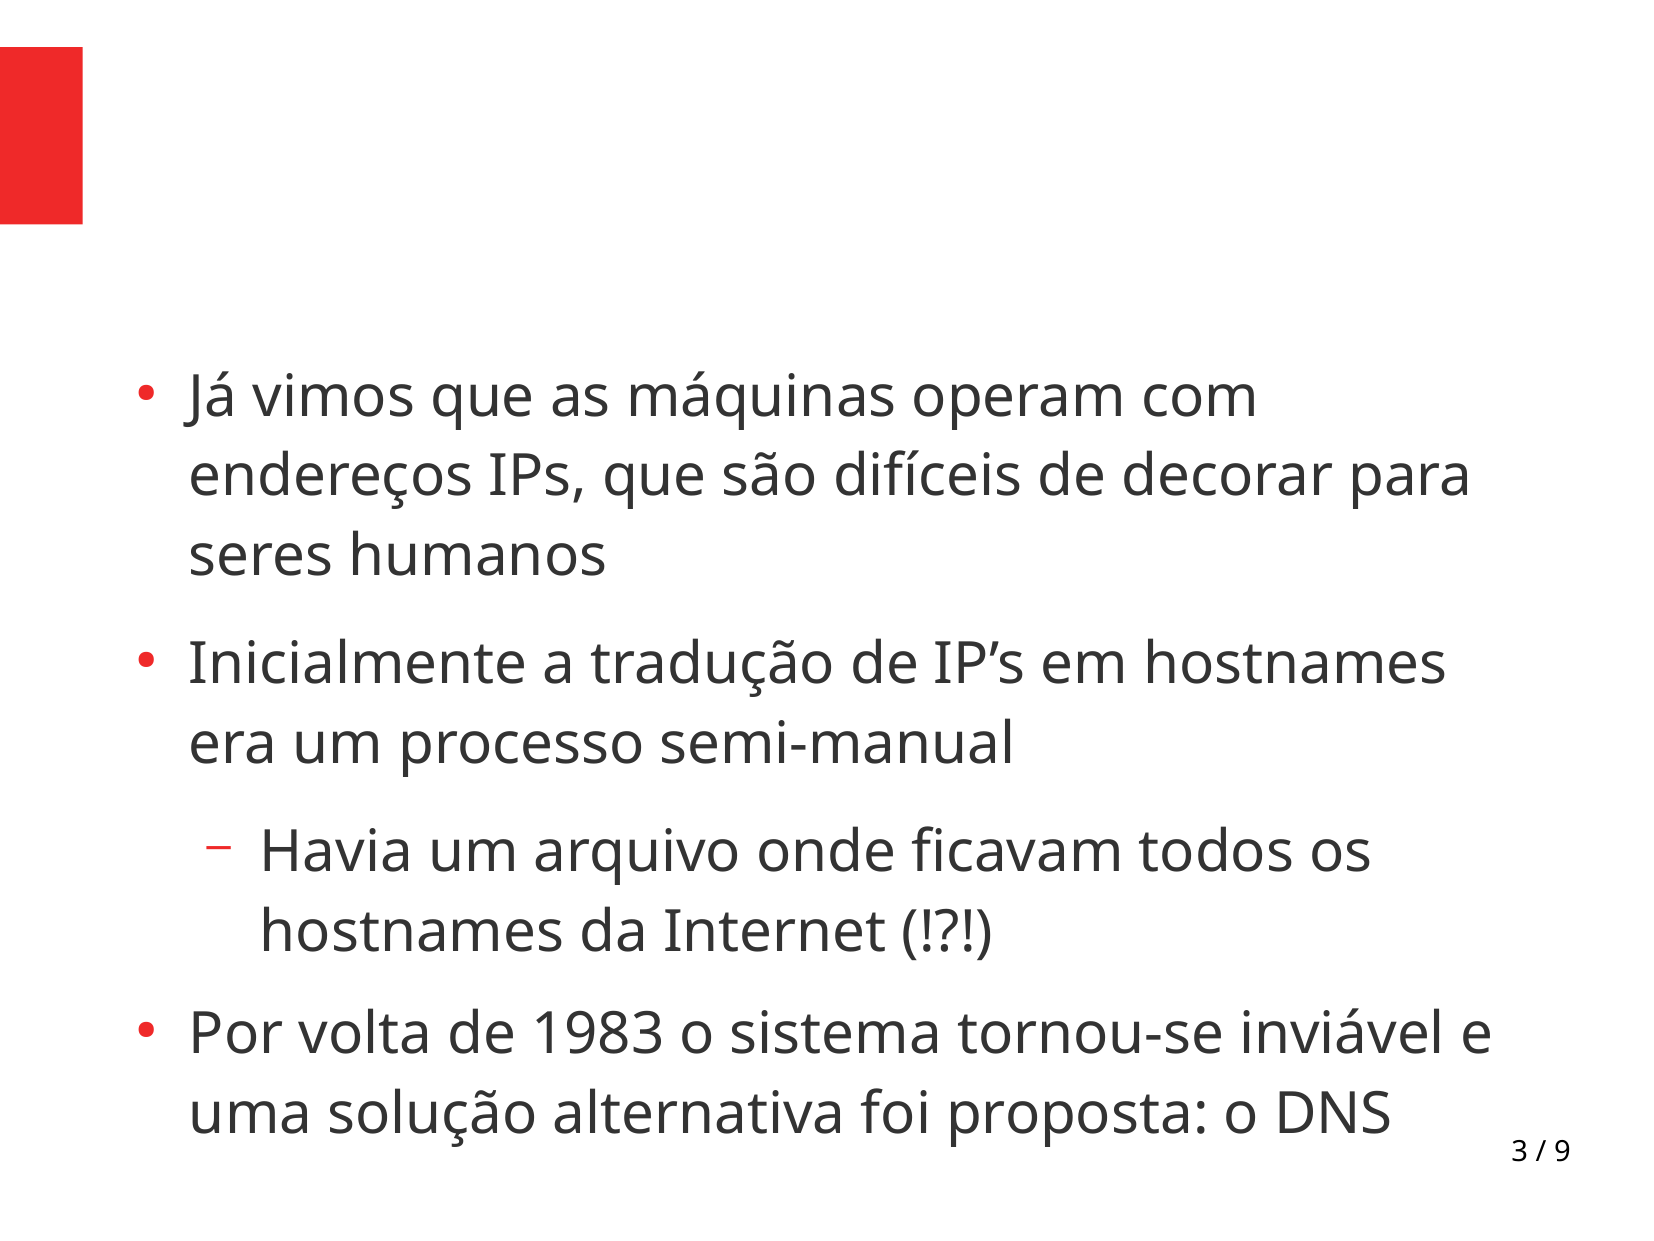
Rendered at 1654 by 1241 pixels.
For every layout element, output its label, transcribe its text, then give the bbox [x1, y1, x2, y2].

list Já vimos que as máquinas operam com endereços IPs, que são difíceis de decorar para seres humanos Inicialmente a tradução de IP’s em hostnames era um processo semi-manual Havia um arquivo onde ficavam todos os hostnames da Internet (!?!) Por volta de 1983 o sistema tornou-se inviável e uma solução alternativa foi proposta: o DNS [118, 354, 1536, 1074]
